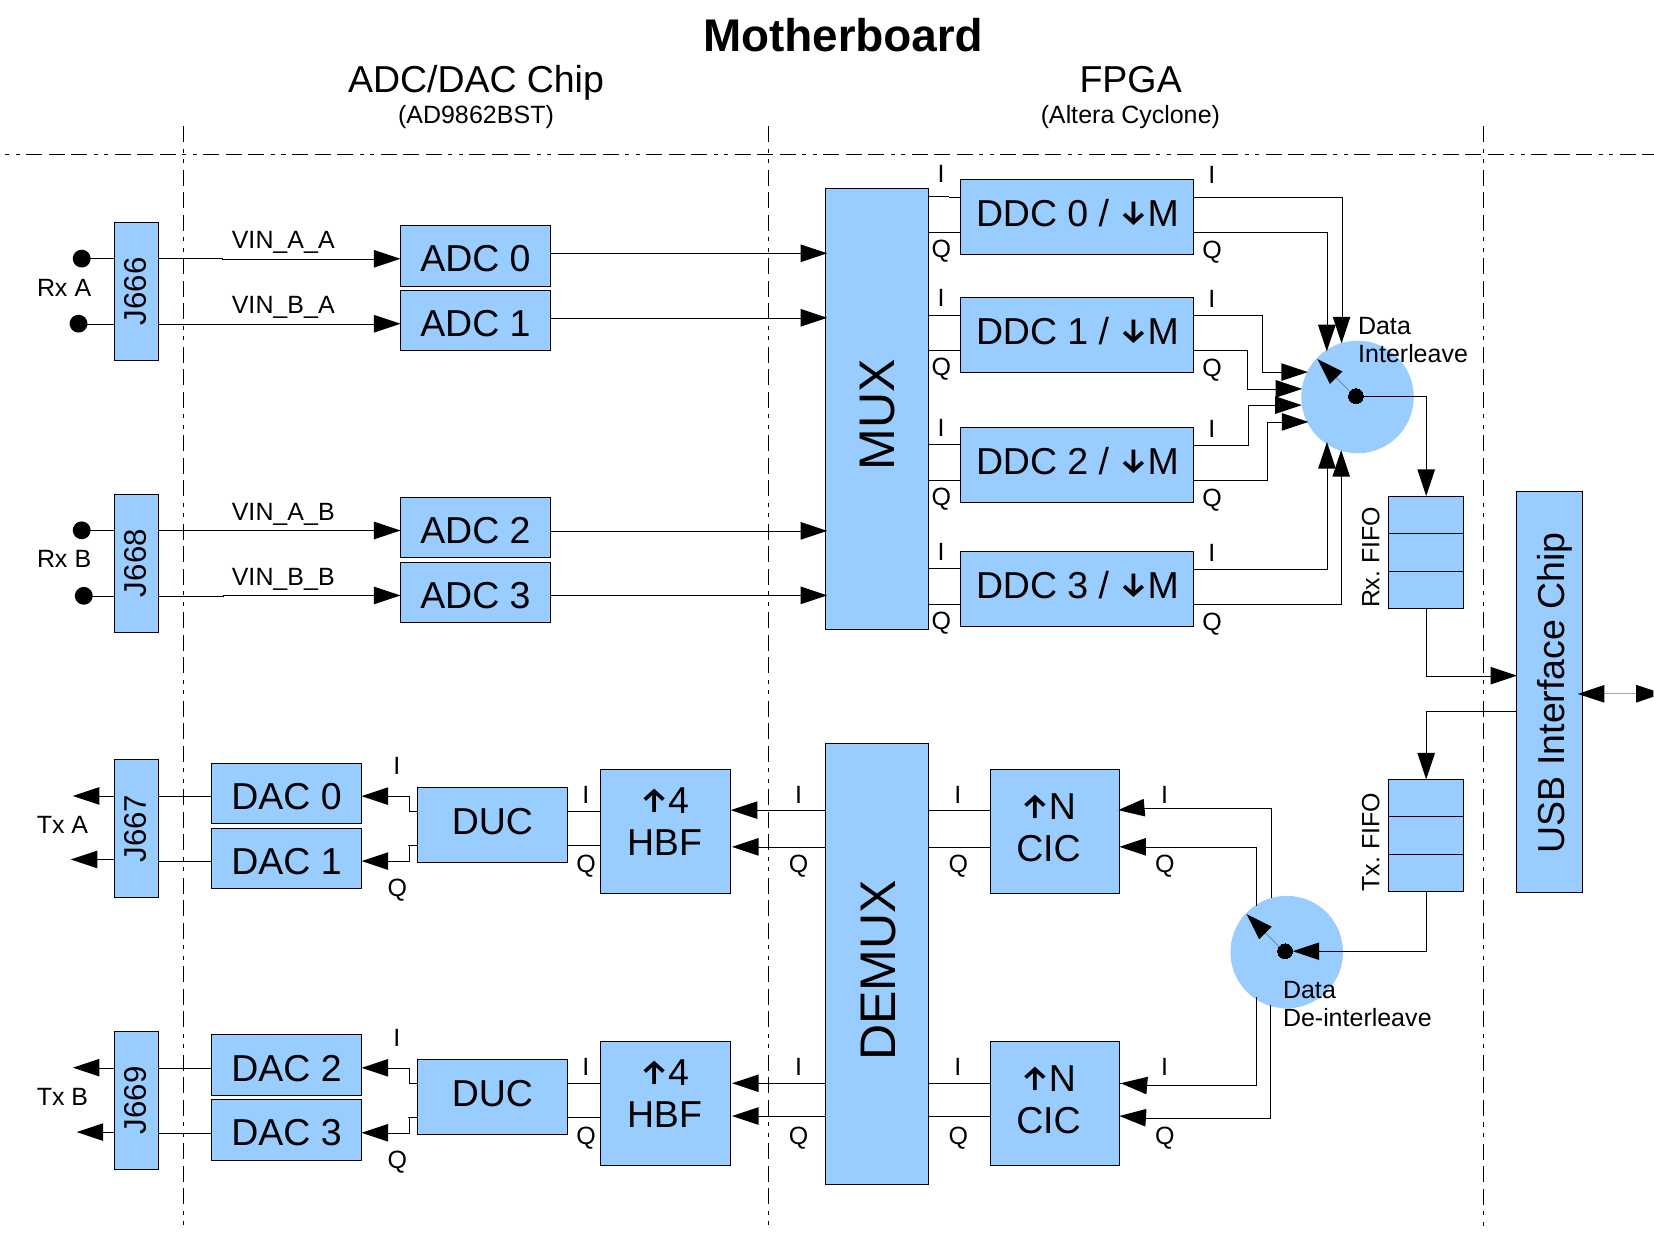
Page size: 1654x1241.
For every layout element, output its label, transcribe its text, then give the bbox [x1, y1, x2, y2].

text_box ADC/DAC Chip (AD9862BST) [333, 51, 619, 144]
text_box FPGA (Altera Cyclone) [1026, 51, 1236, 144]
text_box [1301, 343, 1414, 454]
text_box [1396, 534, 1464, 571]
text_box Tx B [22, 1075, 104, 1122]
text_box I [1193, 153, 1232, 197]
text_box DDC 0 / ↓M [961, 185, 1194, 261]
text_box I [378, 744, 417, 791]
text_box Q [561, 842, 637, 889]
text_box Q [1187, 605, 1263, 647]
text_box VIN_A_A [217, 218, 351, 265]
text_box I [567, 1045, 606, 1092]
text_box [990, 1041, 1120, 1166]
text_box ADC 1 [405, 295, 546, 357]
text_box Q [1194, 346, 1263, 389]
text_box [114, 759, 159, 779]
text_box ADC 3 [405, 567, 546, 629]
text_box Rx. FIFO [1349, 491, 1396, 623]
text_box Rx B [22, 537, 107, 584]
text_box DDC 2 / ↓M [961, 433, 1194, 509]
text_box I [567, 773, 606, 820]
text_box Q [1146, 842, 1216, 847]
text_box I [929, 530, 961, 577]
text_box I [922, 152, 961, 199]
text_box I [1146, 773, 1184, 808]
text_box [211, 828, 362, 889]
text_box Q [1194, 228, 1263, 232]
text_box I [939, 1045, 978, 1092]
text_box J666 [110, 242, 174, 341]
text_box J668 [110, 513, 174, 612]
text_box [1396, 855, 1464, 892]
text_box Q [774, 1114, 825, 1161]
text_box [1516, 491, 1583, 893]
text_box Q [1187, 481, 1263, 523]
text_box ↑N CIC [1001, 778, 1096, 890]
text_box I [1194, 570, 1232, 578]
text_box I [1193, 407, 1232, 445]
text_box [114, 341, 159, 361]
text_box I [929, 406, 961, 453]
text_box [1396, 817, 1464, 854]
text_box I [1193, 531, 1232, 569]
text_box Data De-interleave [1268, 968, 1447, 1046]
text_box DUC [437, 1065, 548, 1141]
text_box Rx A [22, 266, 107, 313]
text_box I [929, 276, 961, 323]
text_box Q [774, 842, 825, 889]
text_box [114, 1031, 159, 1051]
text_box Data Interleave [1343, 304, 1484, 382]
text_box VIN_A_B [217, 490, 351, 537]
text_box [1396, 779, 1464, 816]
text_box DDC 1 / ↓M [961, 303, 1194, 379]
text_box J667 [110, 779, 174, 878]
text_box I [1146, 1045, 1184, 1092]
text_box [114, 878, 159, 898]
text_box [400, 562, 551, 623]
text_box [114, 612, 159, 633]
text_box [114, 494, 159, 513]
text_box J669 [110, 1051, 174, 1150]
text_box [211, 1099, 362, 1161]
text_box [1396, 572, 1464, 609]
text_box [960, 179, 1194, 255]
text_box Tx A [22, 803, 104, 850]
text_box ADC 2 [405, 502, 546, 562]
text_box Q [1187, 351, 1263, 393]
text_box ADC 0 [405, 230, 546, 290]
text_box [400, 290, 551, 351]
text_box I [1194, 316, 1232, 324]
text_box [1230, 895, 1343, 1006]
text_box Q [1194, 600, 1263, 604]
text_box [960, 427, 1194, 503]
text_box VIN_B_A [217, 283, 351, 330]
text_box DAC 1 [216, 832, 357, 895]
text_box DUC [437, 793, 548, 855]
text_box I [1193, 277, 1232, 315]
text_box Q [1187, 233, 1263, 275]
text_box Q [929, 475, 992, 522]
text_box Q [933, 842, 1009, 889]
text_box Q [372, 866, 448, 913]
text_box Q [1140, 848, 1216, 889]
text_box I [1146, 809, 1184, 820]
text_box Q [1194, 476, 1263, 480]
text_box Q [929, 227, 992, 274]
text_box Q [372, 1137, 448, 1184]
text_box [825, 188, 929, 630]
text_box MUX [842, 344, 920, 486]
text_box [114, 1150, 159, 1170]
text_box DEMUX [842, 865, 920, 1076]
text_box DDC 3 / ↓M [961, 557, 1194, 633]
text_box I [378, 1015, 417, 1062]
text_box Q [933, 1114, 1009, 1161]
text_box [400, 497, 551, 558]
text_box [400, 225, 551, 287]
text_box I [1194, 446, 1232, 454]
text_box [114, 222, 159, 242]
text_box ↑4 HBF [612, 1044, 717, 1152]
text_box [417, 1059, 568, 1135]
text_box [211, 1034, 362, 1096]
text_box USB Interface Chip [1522, 517, 1598, 868]
text_box DAC 0 [216, 767, 357, 828]
text_box [990, 769, 1120, 894]
text_box [600, 769, 731, 894]
text_box [1396, 496, 1464, 533]
text_box [417, 787, 568, 863]
text_box ↑N CIC [1001, 1049, 1096, 1161]
text_box [600, 1041, 731, 1166]
text_box Motherboard [688, 2, 998, 77]
text_box Q [916, 599, 992, 646]
text_box I [780, 1045, 818, 1092]
text_box I [780, 773, 818, 820]
text_box [211, 763, 362, 824]
text_box [960, 551, 1194, 627]
text_box DAC 2 [216, 1039, 357, 1099]
text_box DAC 3 [216, 1104, 357, 1166]
text_box Tx. FIFO [1349, 777, 1396, 907]
text_box Q [561, 1114, 637, 1161]
text_box VIN_B_B [217, 555, 351, 602]
text_box Q [1140, 1114, 1216, 1161]
text_box ↑4 HBF [612, 772, 717, 881]
text_box I [939, 773, 978, 820]
text_box [960, 297, 1194, 373]
text_box Q [929, 345, 992, 392]
text_box [825, 743, 929, 1185]
